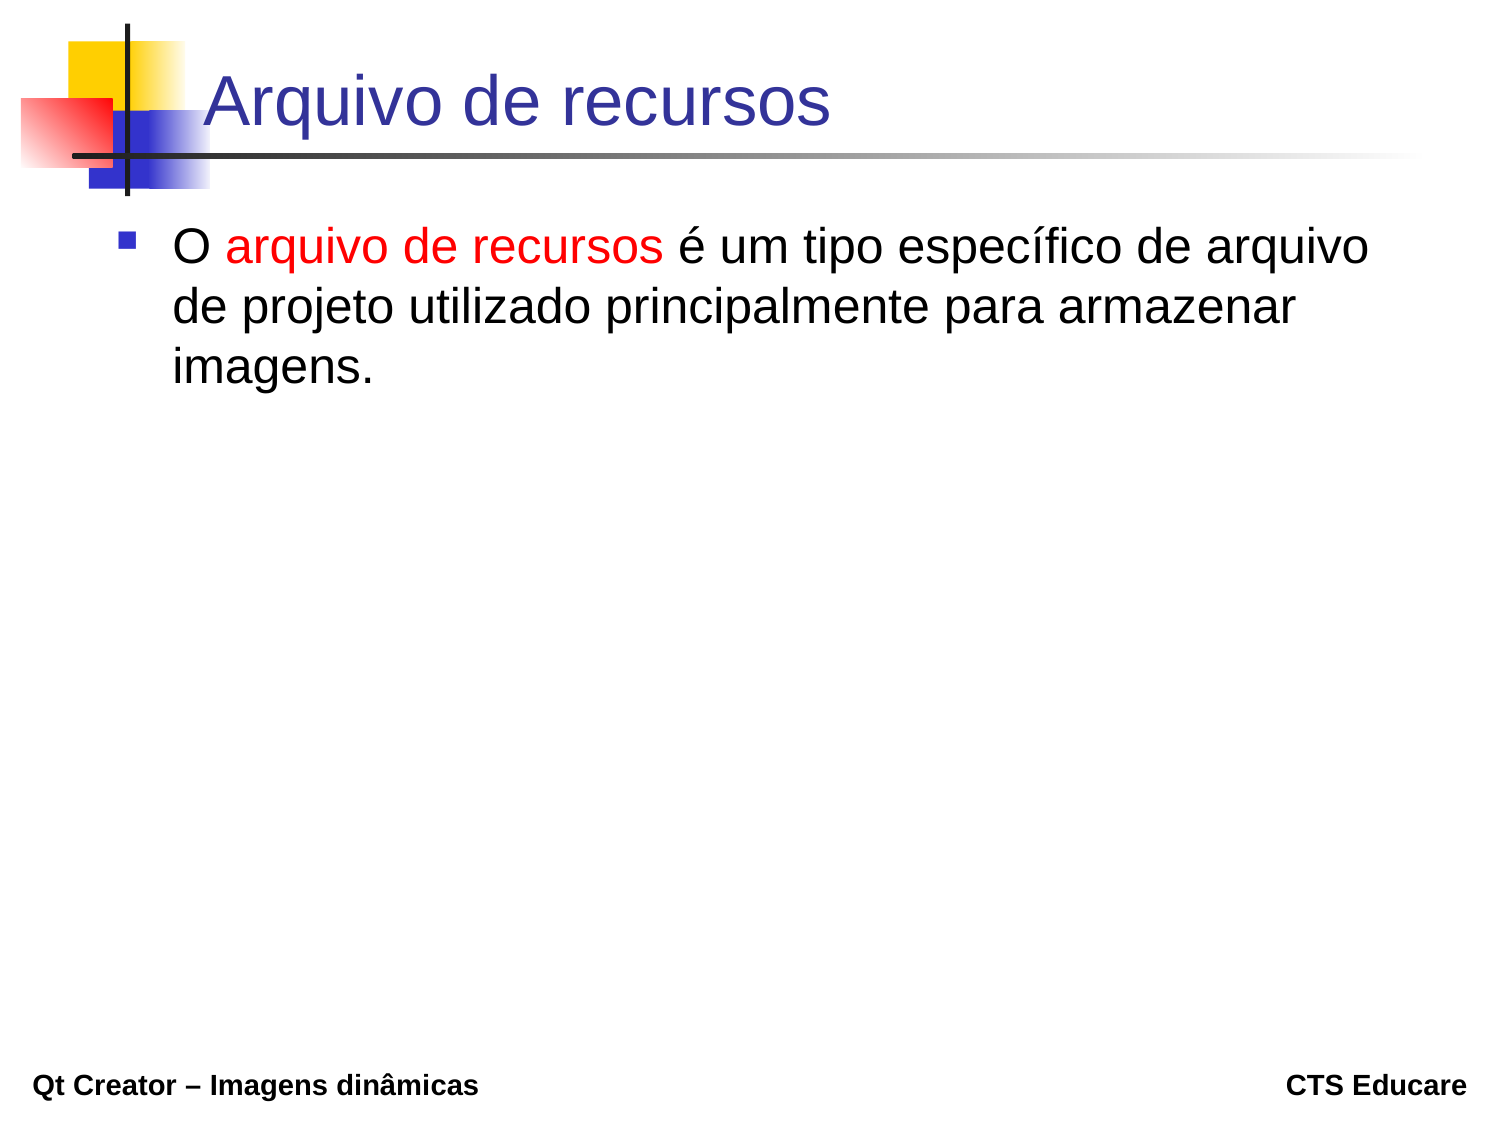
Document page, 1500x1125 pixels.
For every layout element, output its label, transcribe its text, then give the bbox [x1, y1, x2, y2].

list O arquivo de recursos é um tipo específico de arquivo de projeto utilizado principalmente para armazenar imagens. [100, 206, 1447, 1024]
title Arquivo de recursos [188, 46, 1468, 149]
